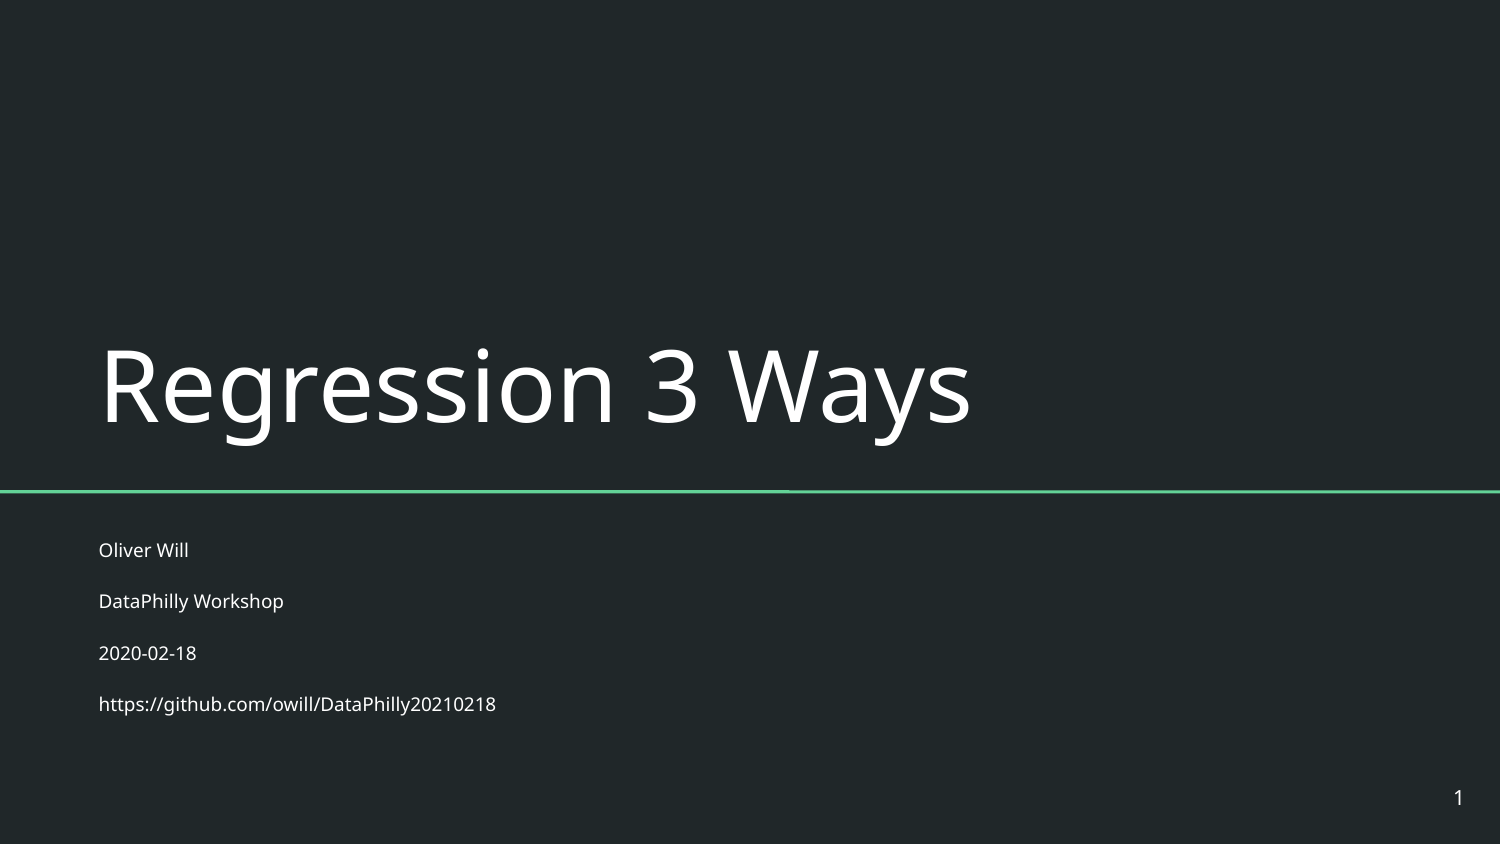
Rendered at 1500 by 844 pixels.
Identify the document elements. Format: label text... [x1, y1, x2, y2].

slide_number <number> [1389, 764, 1480, 830]
title Regression 3 Ways [83, 206, 1417, 467]
subtitle Oliver Will DataPhilly Workshop 2020-02-18 https://github.com/owill/DataPhilly20210218 [83, 522, 1417, 736]
